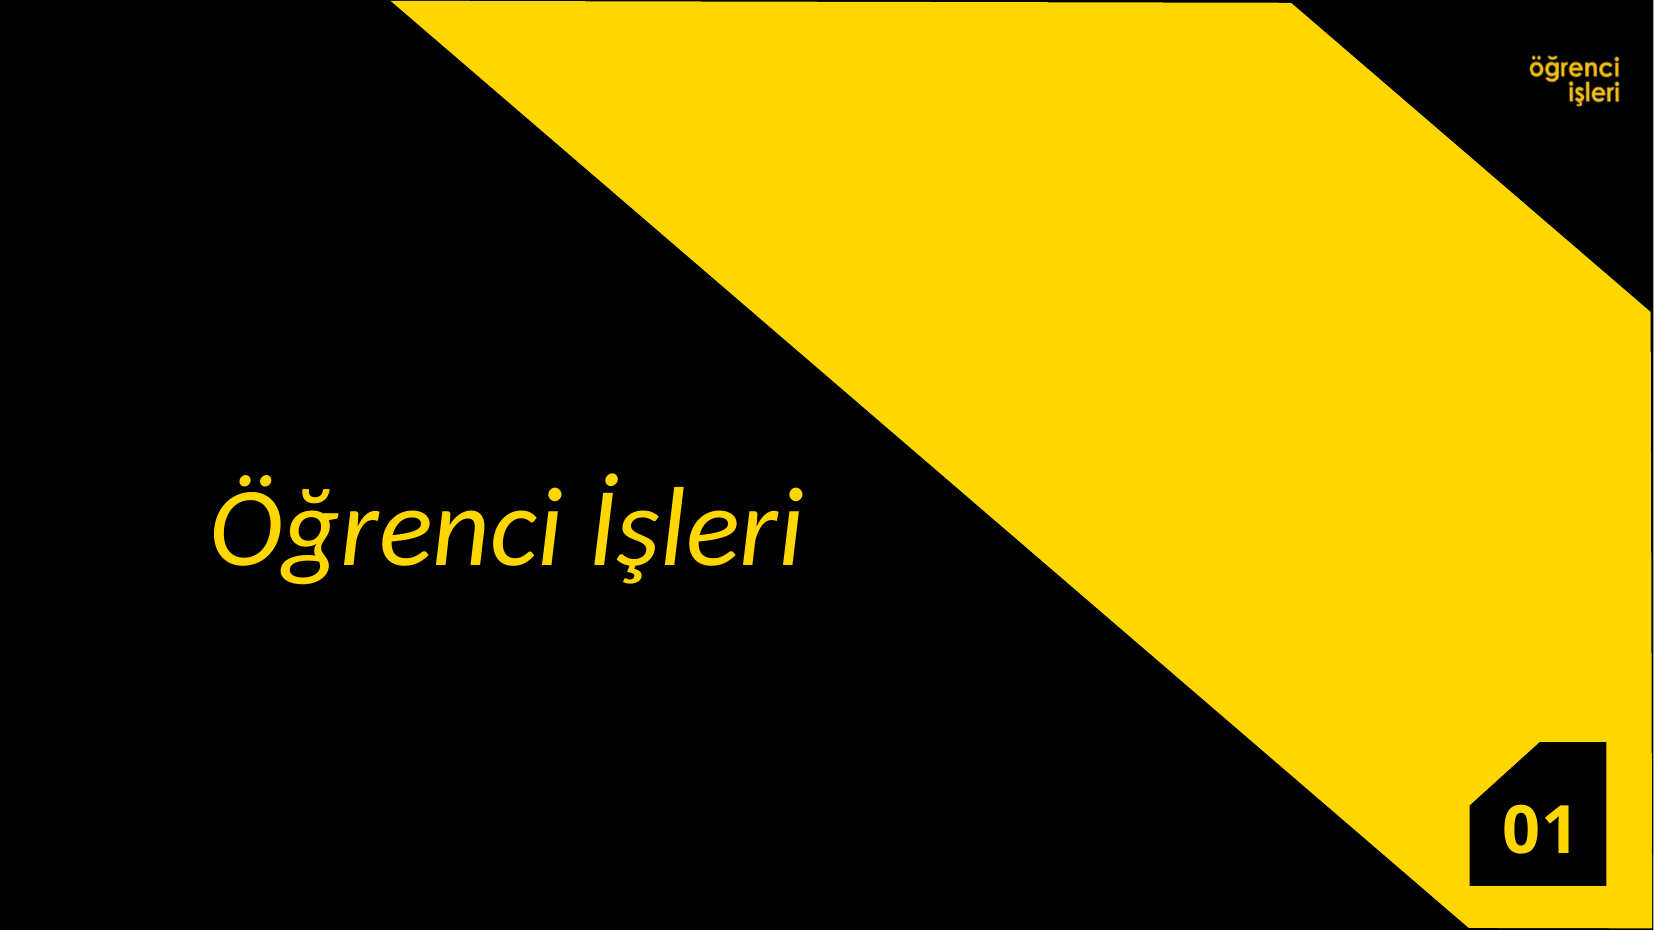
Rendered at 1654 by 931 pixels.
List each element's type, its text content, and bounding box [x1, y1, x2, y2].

text_box 01 [1488, 779, 1607, 875]
picture [1511, 42, 1649, 129]
subtitle Öğrenci İşleri [47, 283, 993, 792]
text_box [390, 0, 1653, 929]
